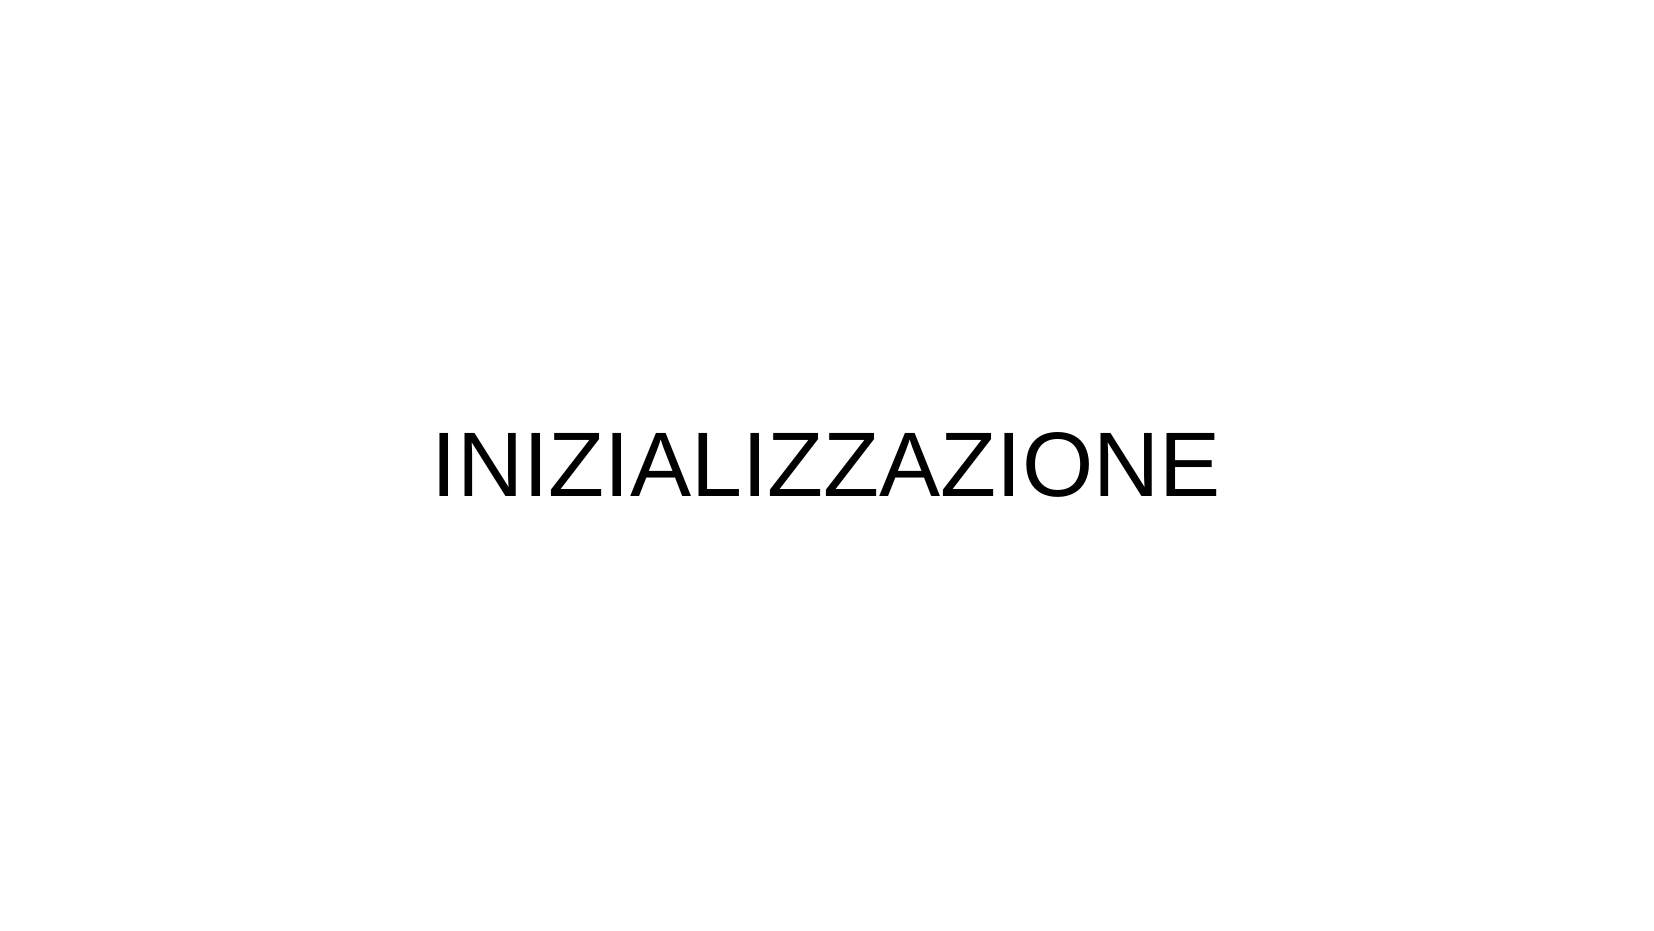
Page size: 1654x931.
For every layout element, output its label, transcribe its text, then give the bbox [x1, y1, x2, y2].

title INIZIALIZZAZIONE [82, 387, 1571, 543]
